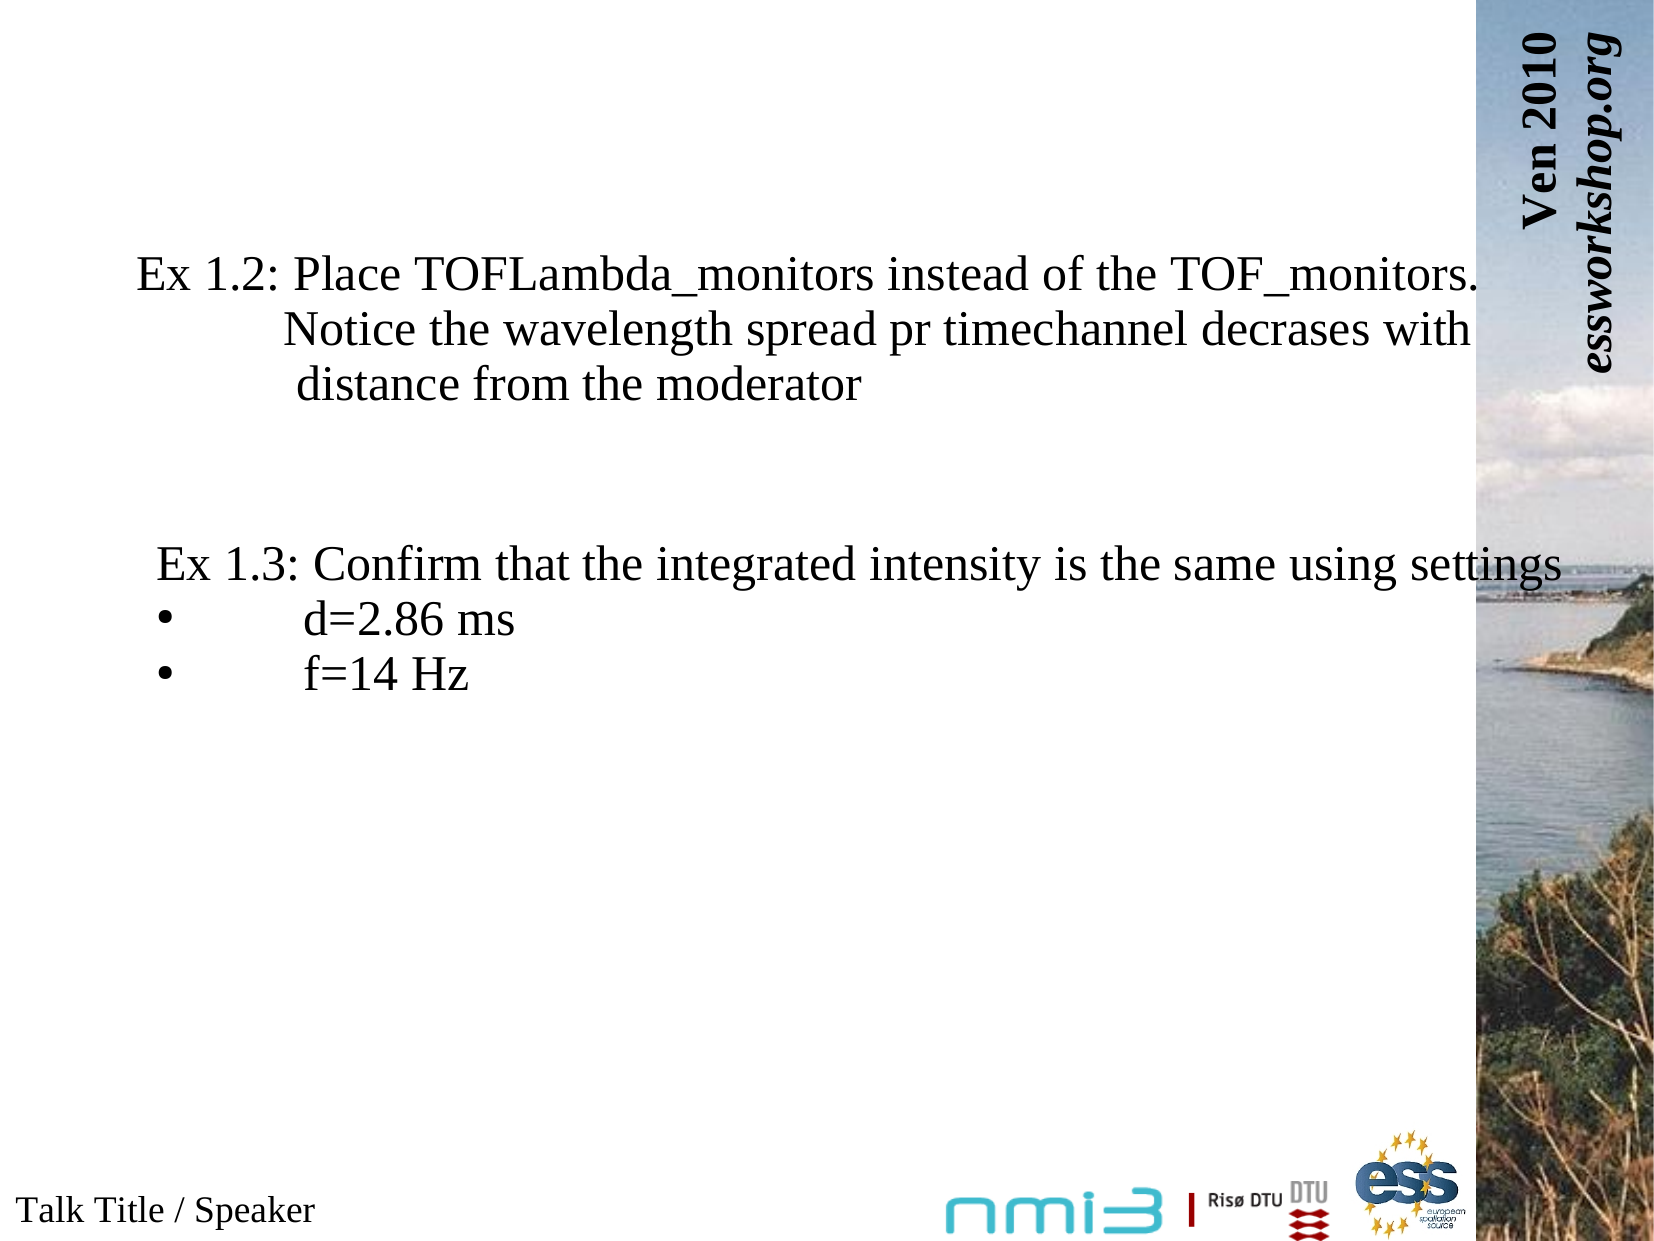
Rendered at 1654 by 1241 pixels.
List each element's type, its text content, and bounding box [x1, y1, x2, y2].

picture [943, 1181, 1166, 1241]
text_box Ex 1.3: Confirm that the integrated intensity is the same using settings d=2.86 ms f=14 Hz [156, 535, 1565, 702]
picture [1176, 1181, 1338, 1241]
picture [1348, 1121, 1467, 1241]
text_box Ex 1.2: Place TOFLambda_monitors instead of the TOF_monitors. Notice the wavelength spread pr timechannel decrases with distance from the moderator [136, 245, 1481, 412]
picture [1476, 0, 1654, 1241]
